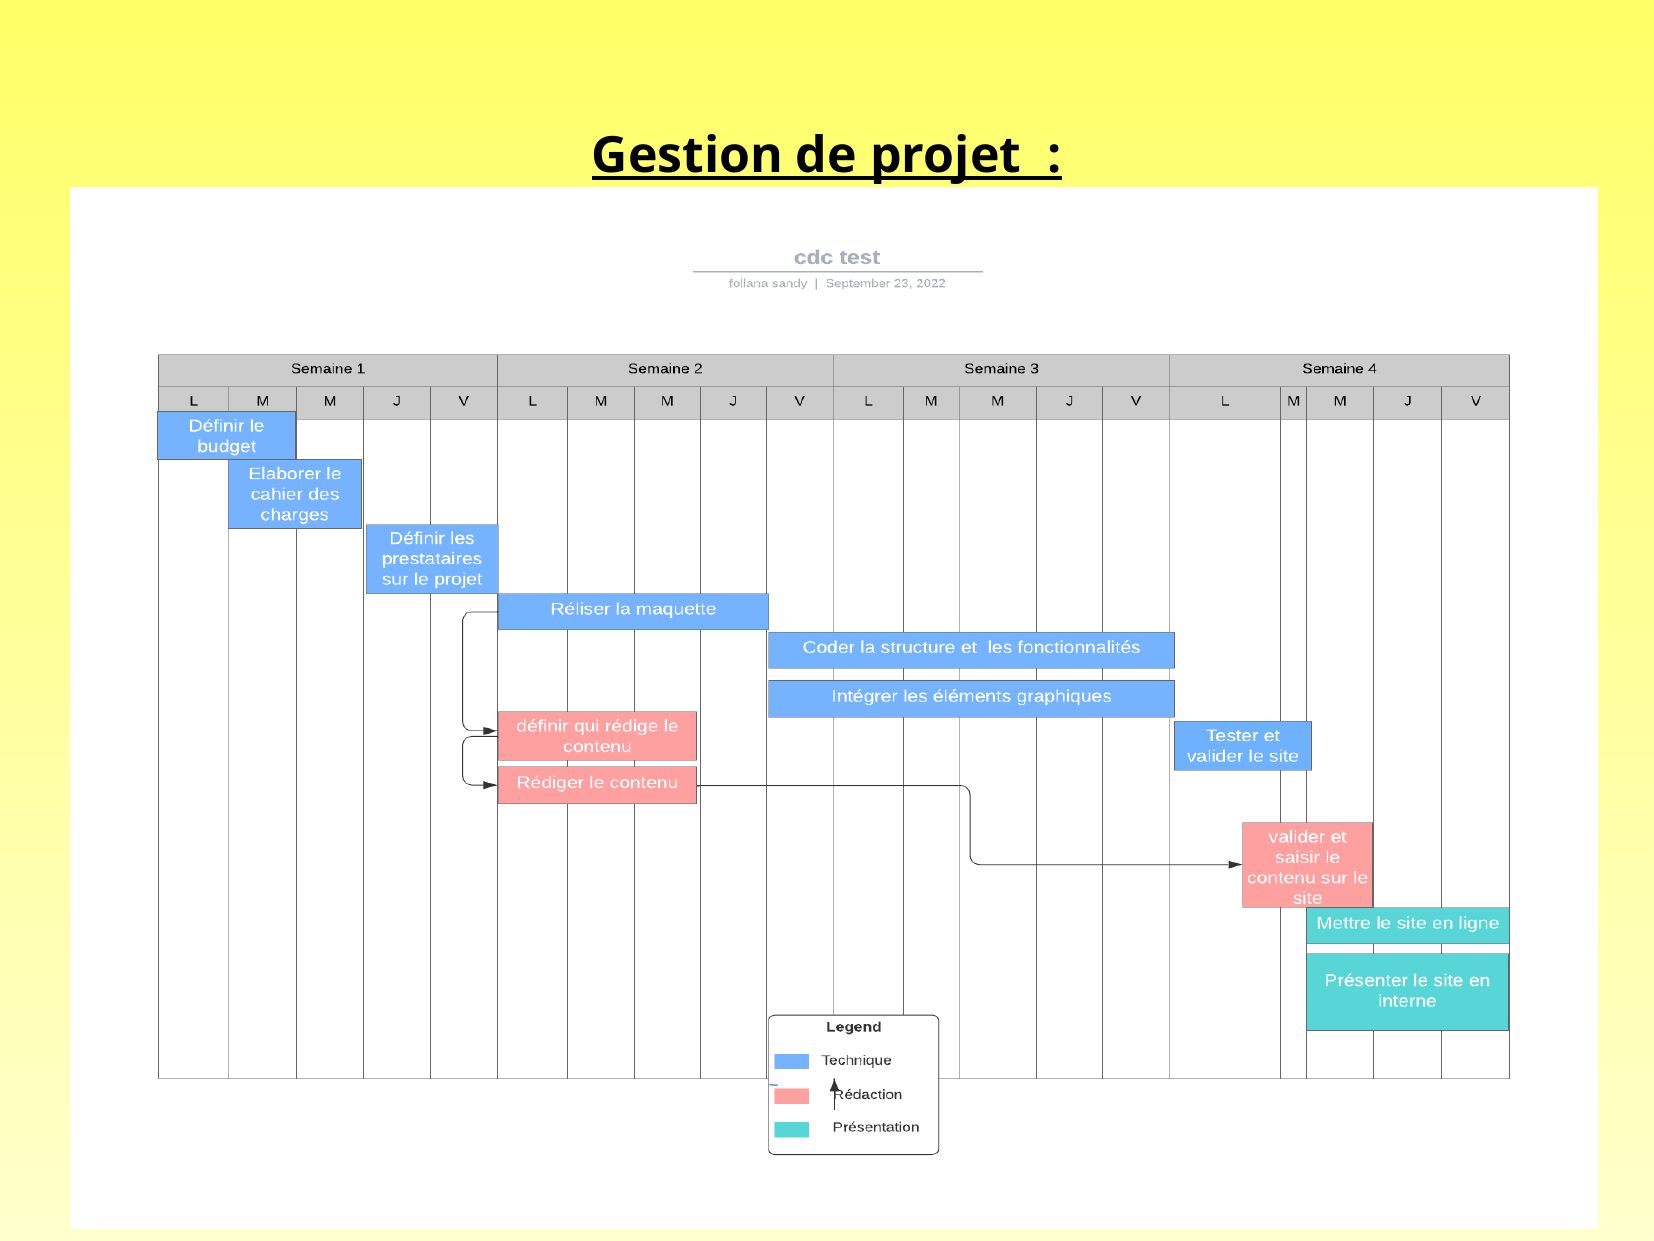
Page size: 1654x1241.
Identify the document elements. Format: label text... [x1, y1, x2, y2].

title Gestion de projet : [82, 49, 1571, 187]
picture [70, 187, 1598, 1229]
